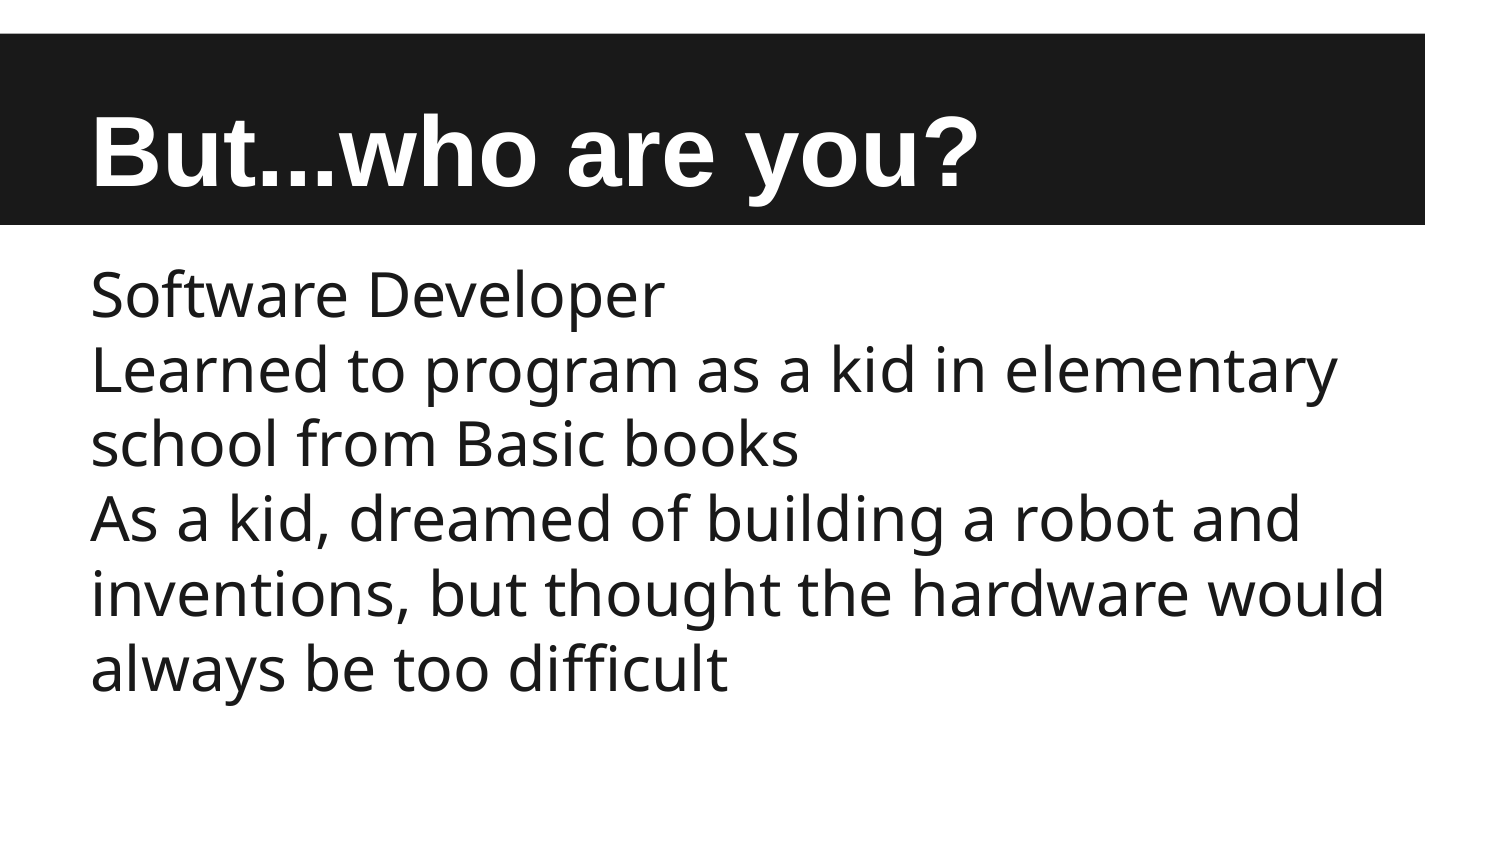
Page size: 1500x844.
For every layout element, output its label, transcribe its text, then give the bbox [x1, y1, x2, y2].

title But...who are you? [75, 33, 1425, 221]
list Software Developer Learned to program as a kid in elementary school from Basic books As a kid, dreamed of building a robot and inventions, but thought the hardware would always be too difficult [75, 239, 1425, 808]
